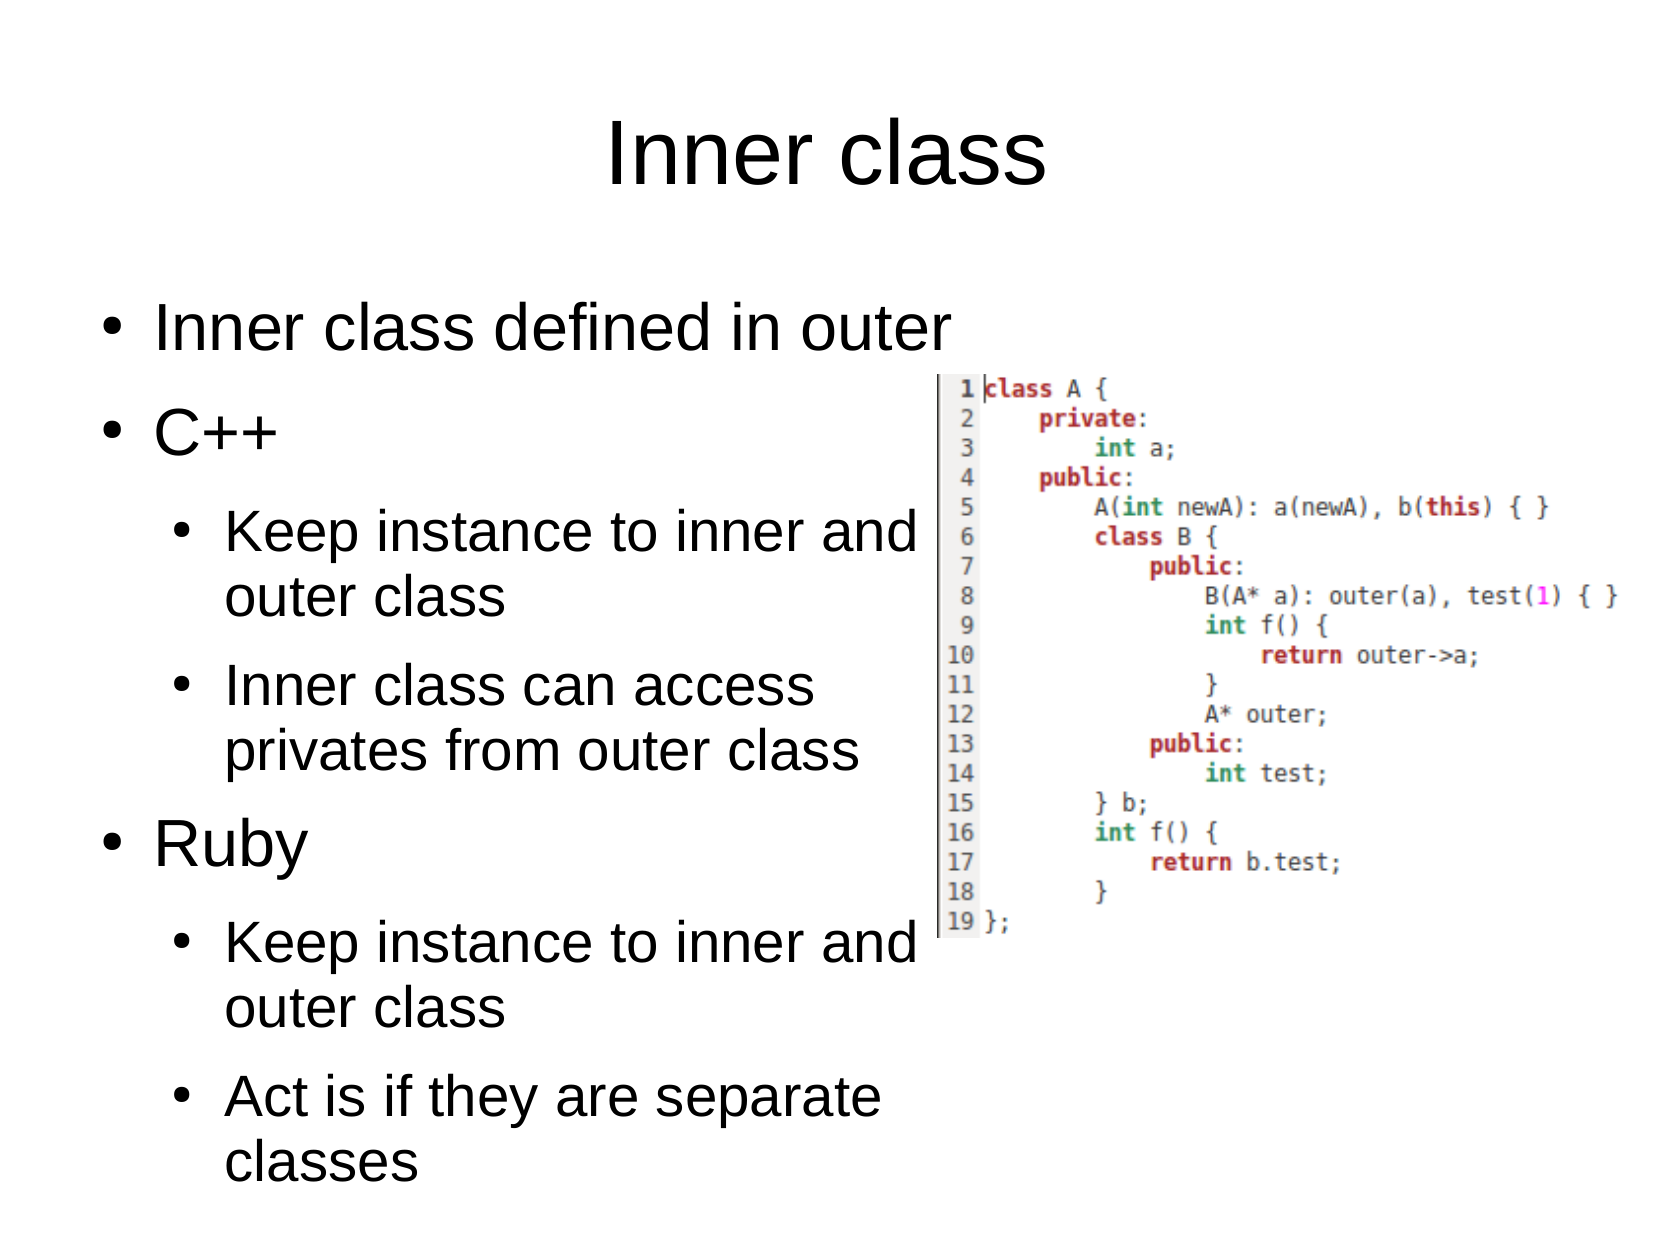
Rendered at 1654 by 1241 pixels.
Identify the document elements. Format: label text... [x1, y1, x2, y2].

title Inner class [82, 49, 1571, 257]
picture [937, 374, 1623, 938]
list Inner class defined in outer C++ Keep instance to inner and outer class Inner class can access privates from outer class Ruby Keep instance to inner and outer class Act is if they are separate classes [82, 290, 976, 1201]
